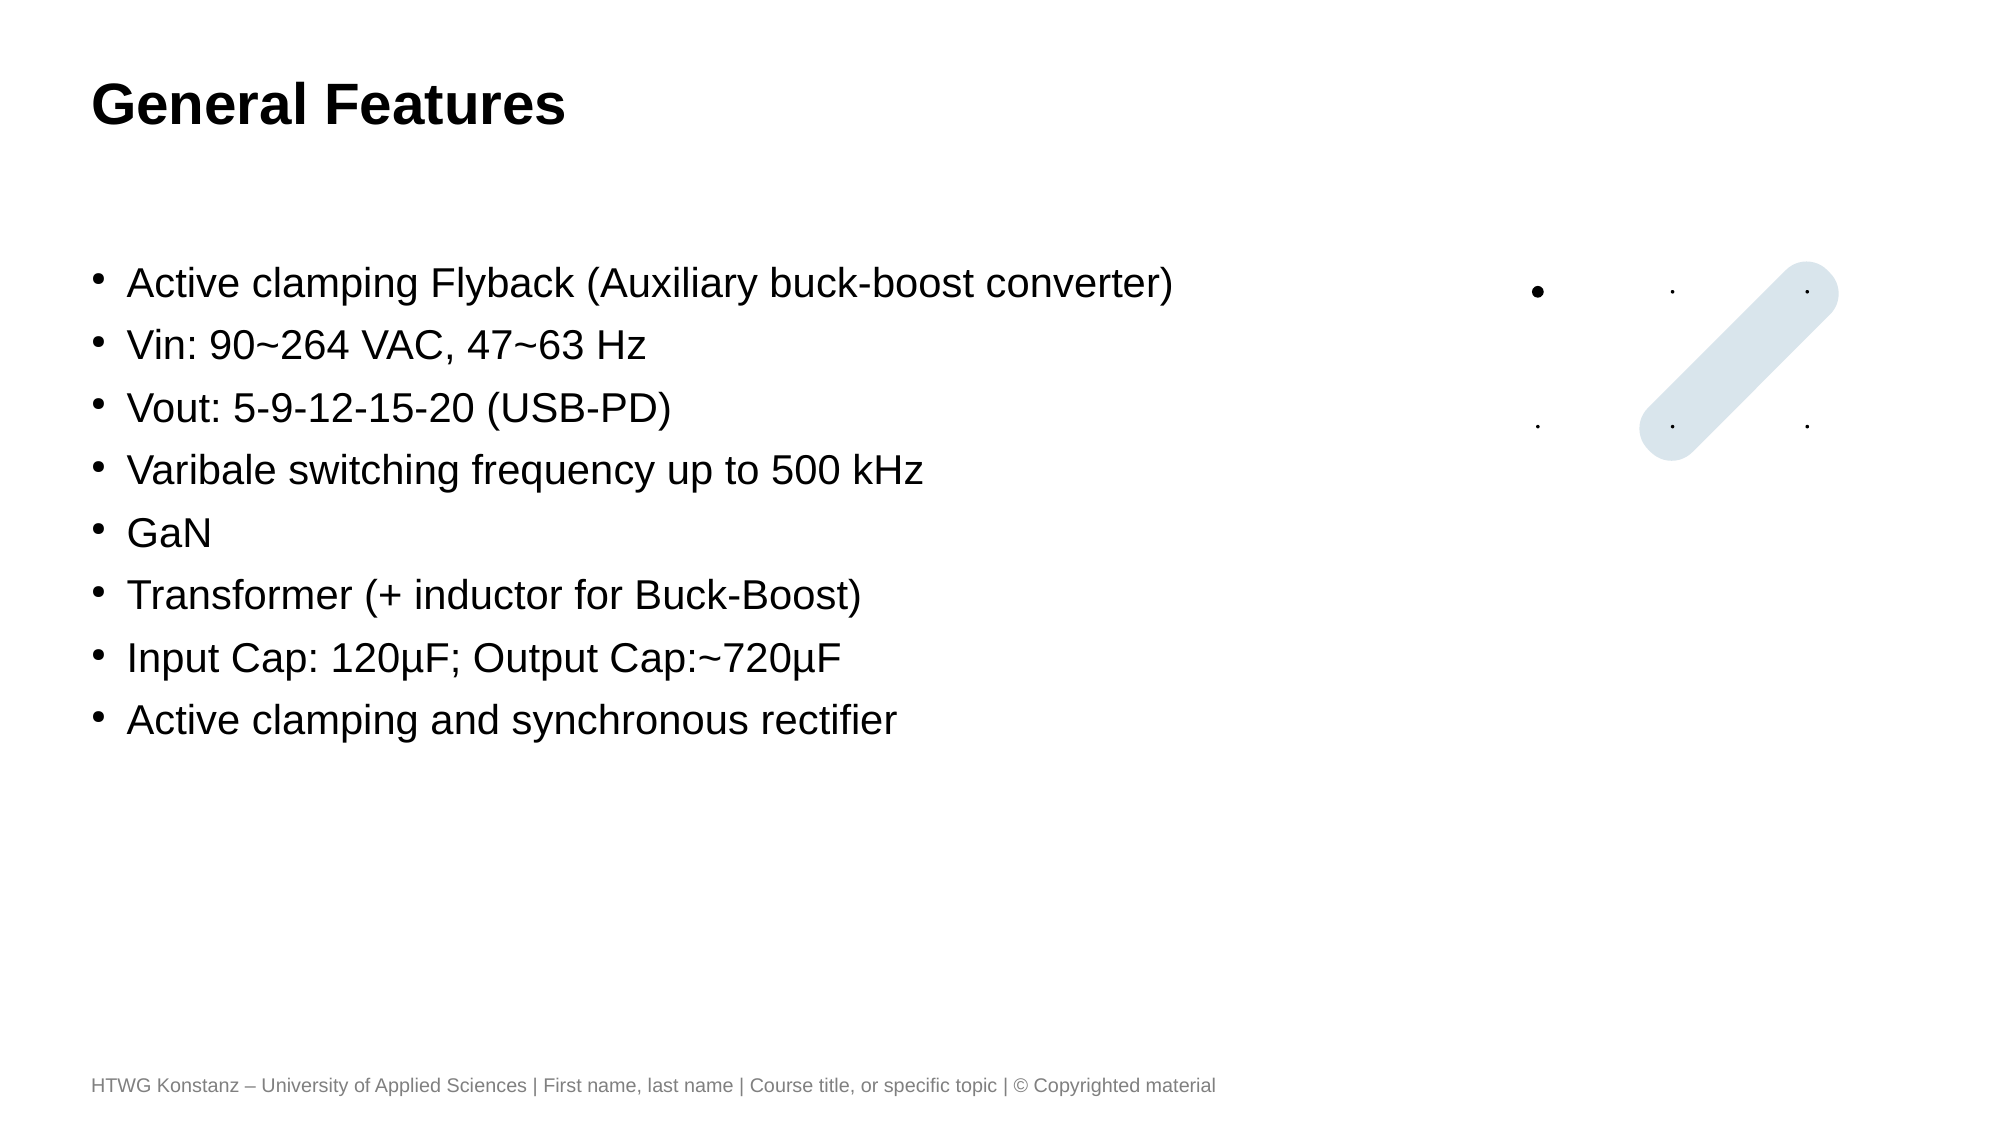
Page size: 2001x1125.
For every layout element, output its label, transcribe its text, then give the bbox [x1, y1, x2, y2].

title General Features [91, 66, 1909, 138]
list Active clamping Flyback (Auxiliary buck-boost converter) Vin: 90~264 VAC, 47~63 Hz Vout: 5-9-12-15-20 (USB-PD) Varibale switching frequency up to 500 kHz GaN Transformer (+ inductor for Buck-Boost) Input Cap: 120µF; Output Cap:~720µF Active clamping and synchronous rectifier [91, 255, 1229, 790]
